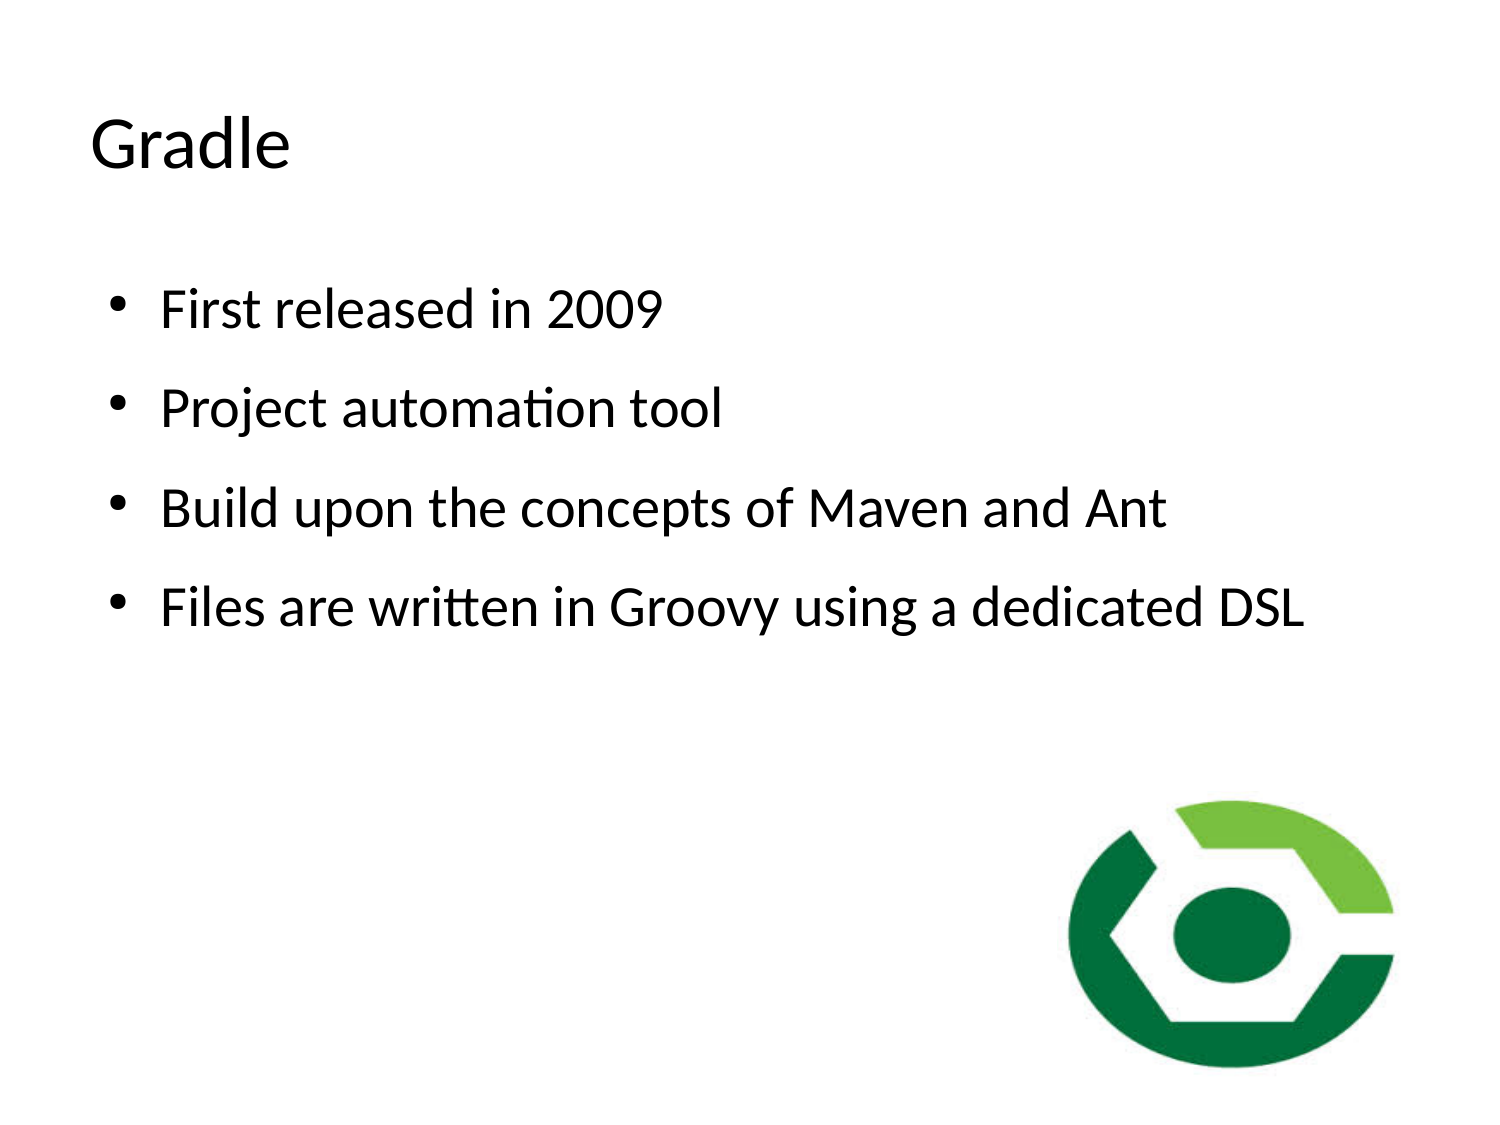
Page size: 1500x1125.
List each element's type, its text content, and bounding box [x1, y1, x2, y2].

picture [1057, 791, 1407, 1082]
list First released in 2009 Project automation tool Build upon the concepts of Maven and Ant Files are written in Groovy using a dedicated DSL [75, 262, 1425, 1005]
title Gradle [75, 45, 1425, 233]
